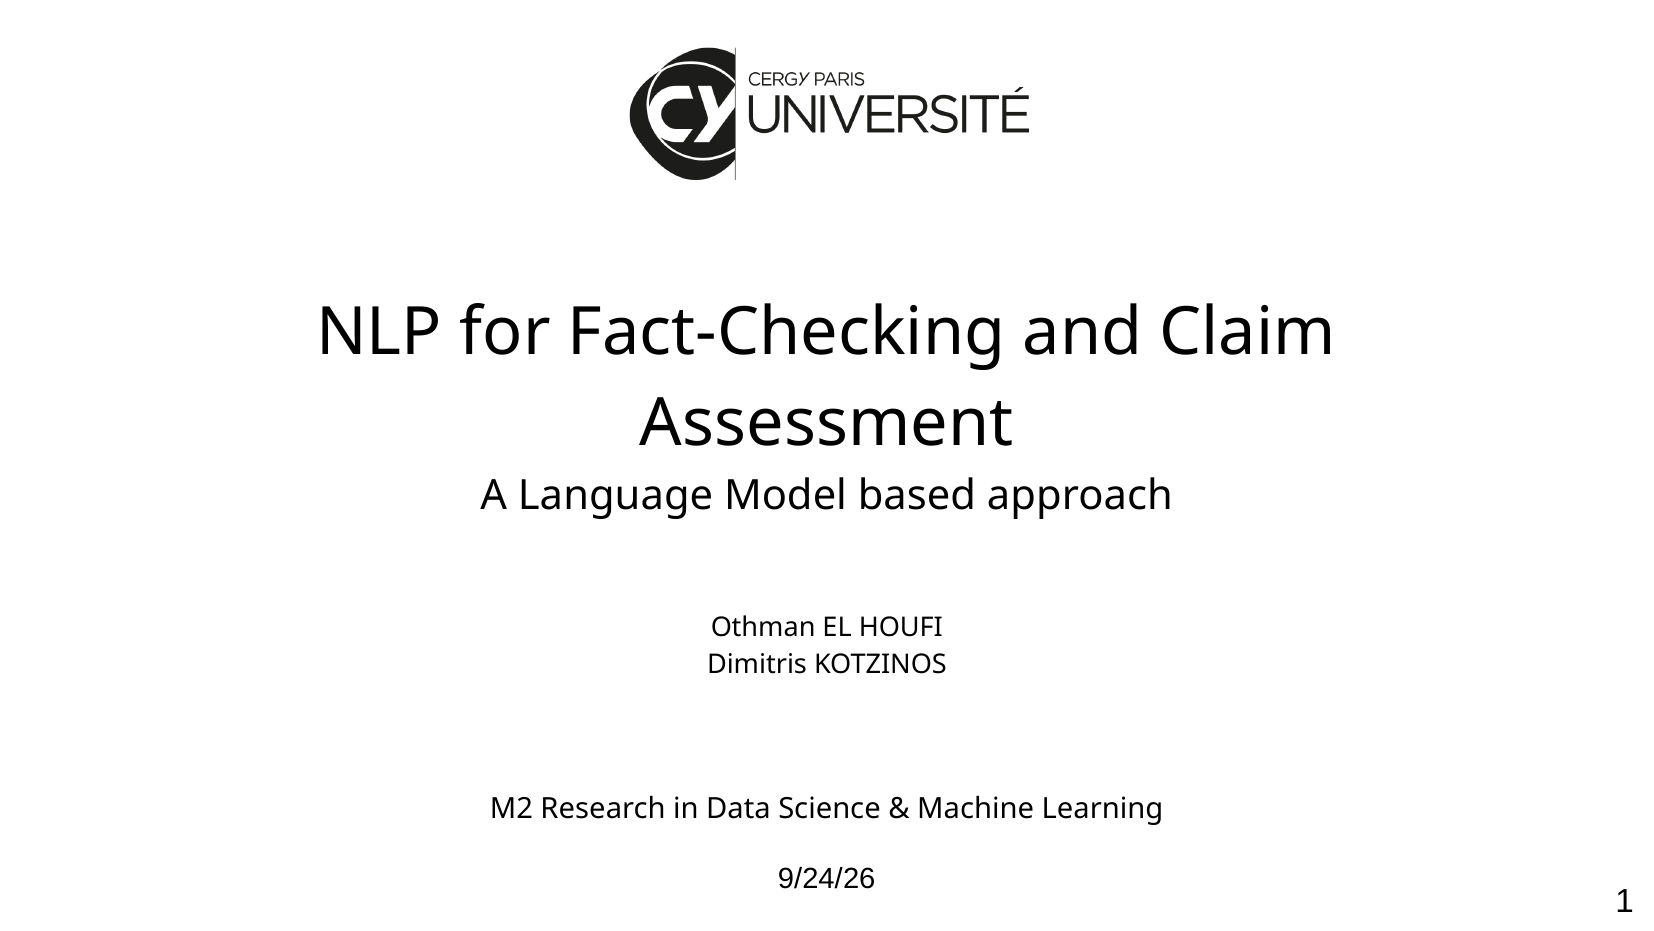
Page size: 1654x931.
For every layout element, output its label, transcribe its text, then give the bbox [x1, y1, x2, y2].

text_box Othman EL HOUFI Dimitris KOTZINOS [579, 600, 1075, 726]
text_box NLP for Fact-Checking and Claim Assessment A Language Model based approach [234, 275, 1420, 530]
text_box 3/28/22 [734, 855, 920, 903]
picture [625, 45, 1029, 180]
text_box <number> [1020, 874, 1649, 931]
text_box M2 Research in Data Science & Machine Learning [417, 780, 1237, 875]
